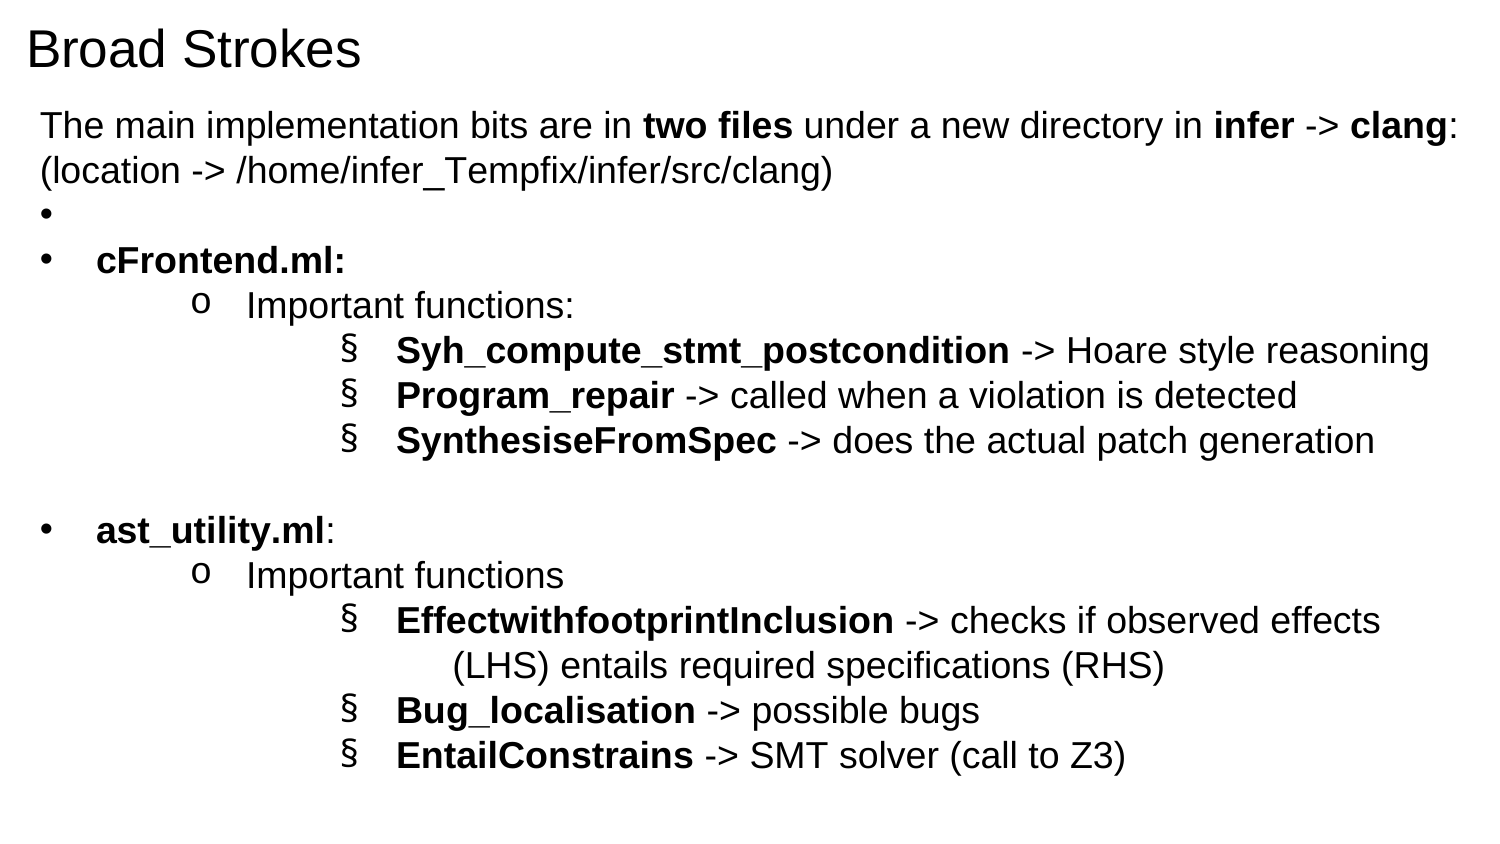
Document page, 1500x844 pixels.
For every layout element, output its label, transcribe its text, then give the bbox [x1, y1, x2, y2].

text_box The main implementation bits are in two files under a new directory in infer -> clang: (location -> /home/infer_Tempfix/infer/src/clang) cFrontend.ml: Important functions: Syh_compute_stmt_postcondition -> Hoare style reasoning Program_repair -> called when a violation is detected SynthesiseFromSpec -> does the actual patch generation ast_utility.ml: Important functions EffectwithfootprintInclusion -> checks if observed effects (LHS) entails required specifications (RHS) Bug_localisation -> possible bugs EntailConstrains -> SMT solver (call to Z3) [24, 93, 1475, 841]
title Broad Strokes [11, 0, 1409, 94]
